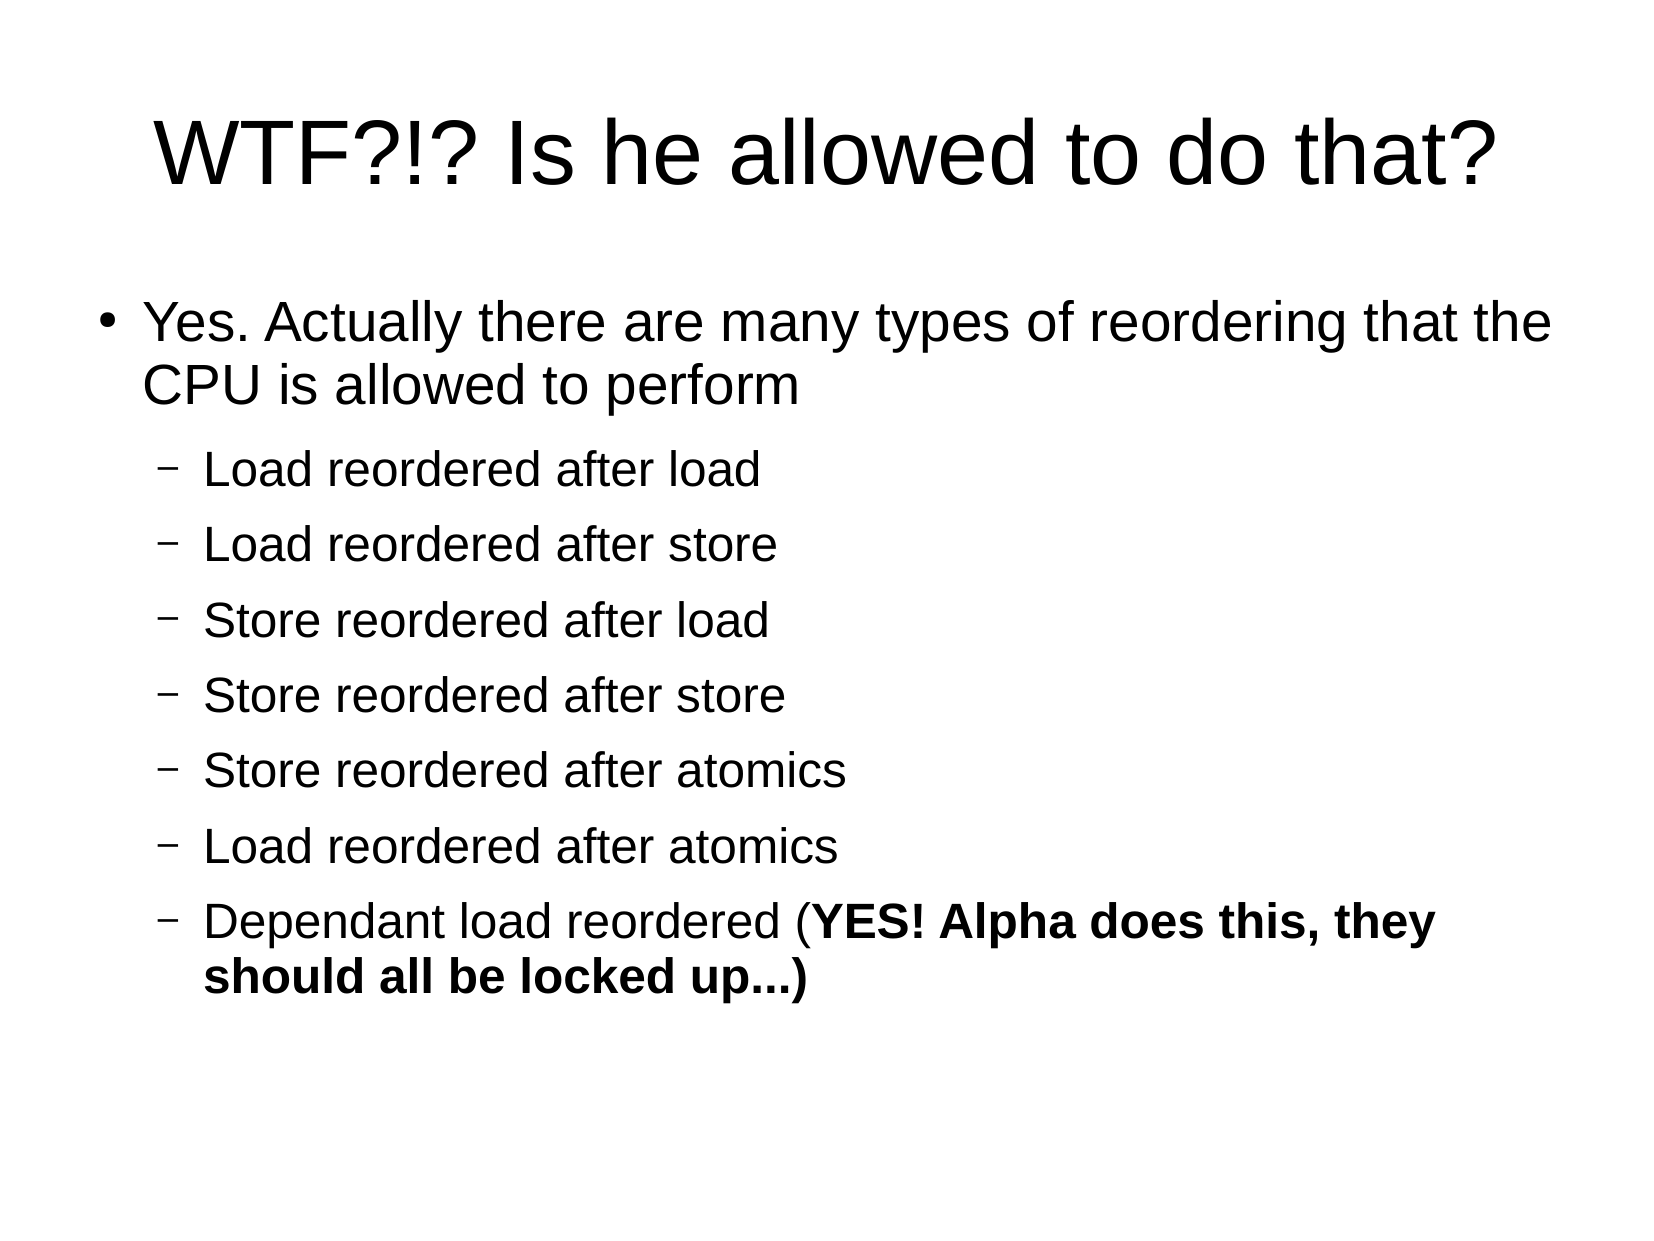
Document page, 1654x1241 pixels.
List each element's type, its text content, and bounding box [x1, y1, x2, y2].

title WTF?!? Is he allowed to do that? [82, 49, 1571, 257]
list Yes. Actually there are many types of reordering that the CPU is allowed to perform Load reordered after load Load reordered after store Store reordered after load Store reordered after store Store reordered after atomics Load reordered after atomics Dependant load reordered (YES! Alpha does this, they should all be locked up...) [82, 290, 1571, 1010]
